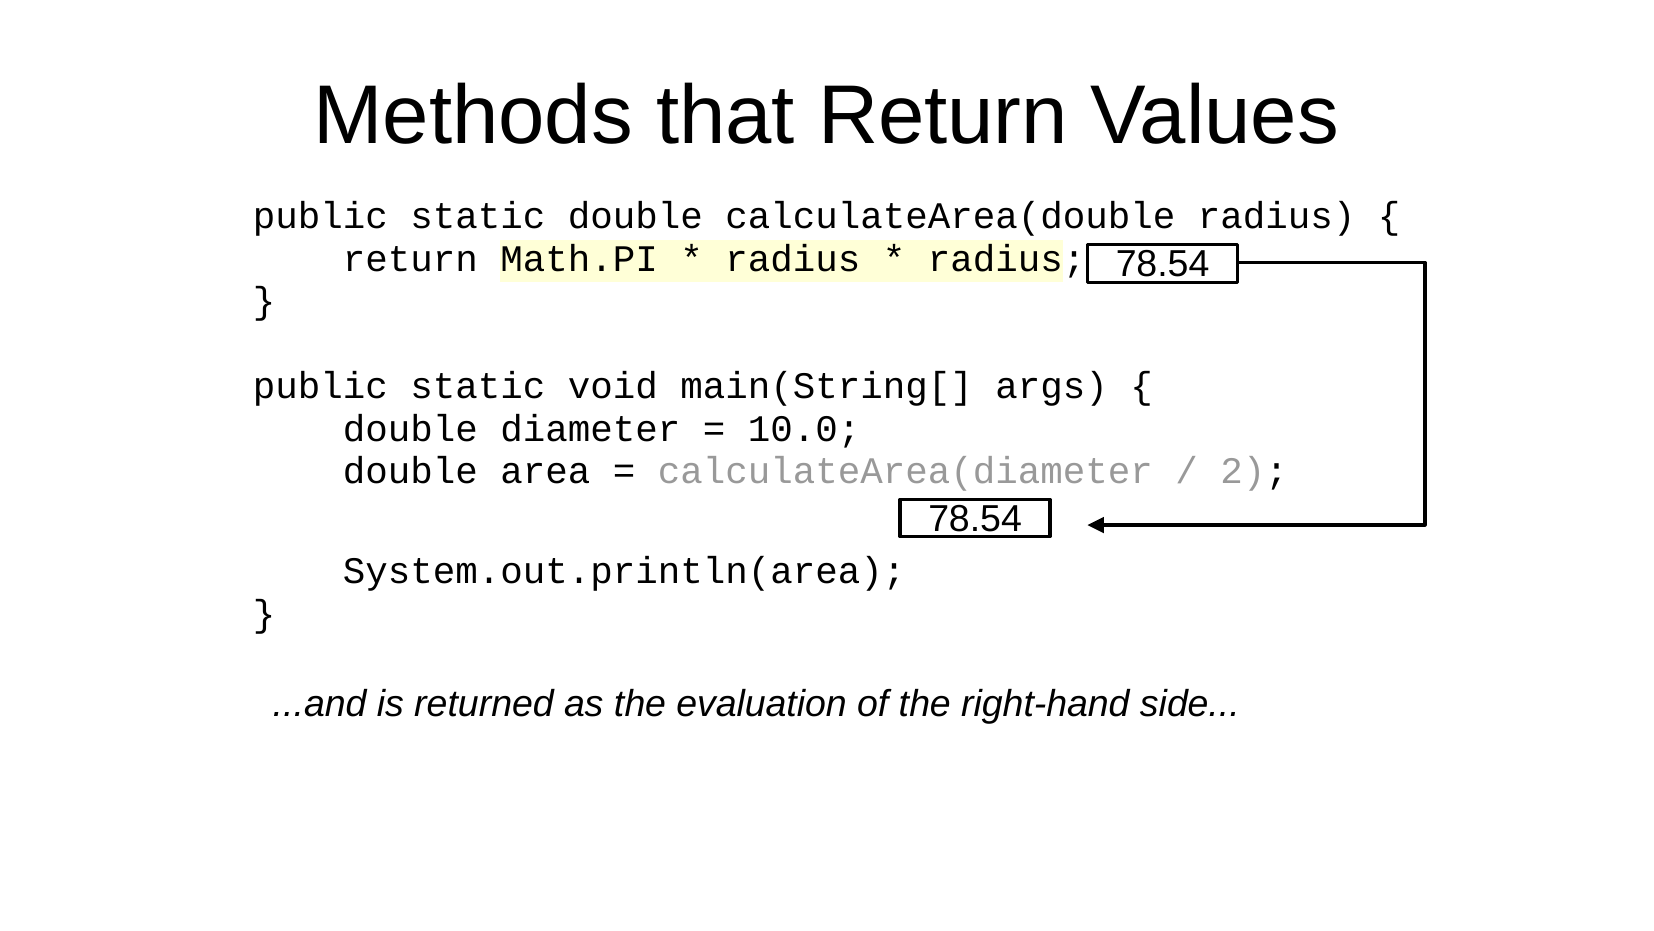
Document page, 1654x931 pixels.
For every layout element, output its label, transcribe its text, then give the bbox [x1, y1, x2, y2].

text_box ...and is returned as the evaluation of the right-hand side... [257, 675, 1256, 732]
text_box 78.54 [900, 499, 1051, 537]
text_box 78.54 [1087, 244, 1238, 283]
text_box public static double calculateArea(double radius) { return Math.PI * radius * radius; } public static void main(String[] args) { double diameter = 10.0; double area = calculateArea(diameter / 2); System.out.println(area); } [238, 189, 1416, 645]
title Methods that Return Values [82, 37, 1571, 193]
